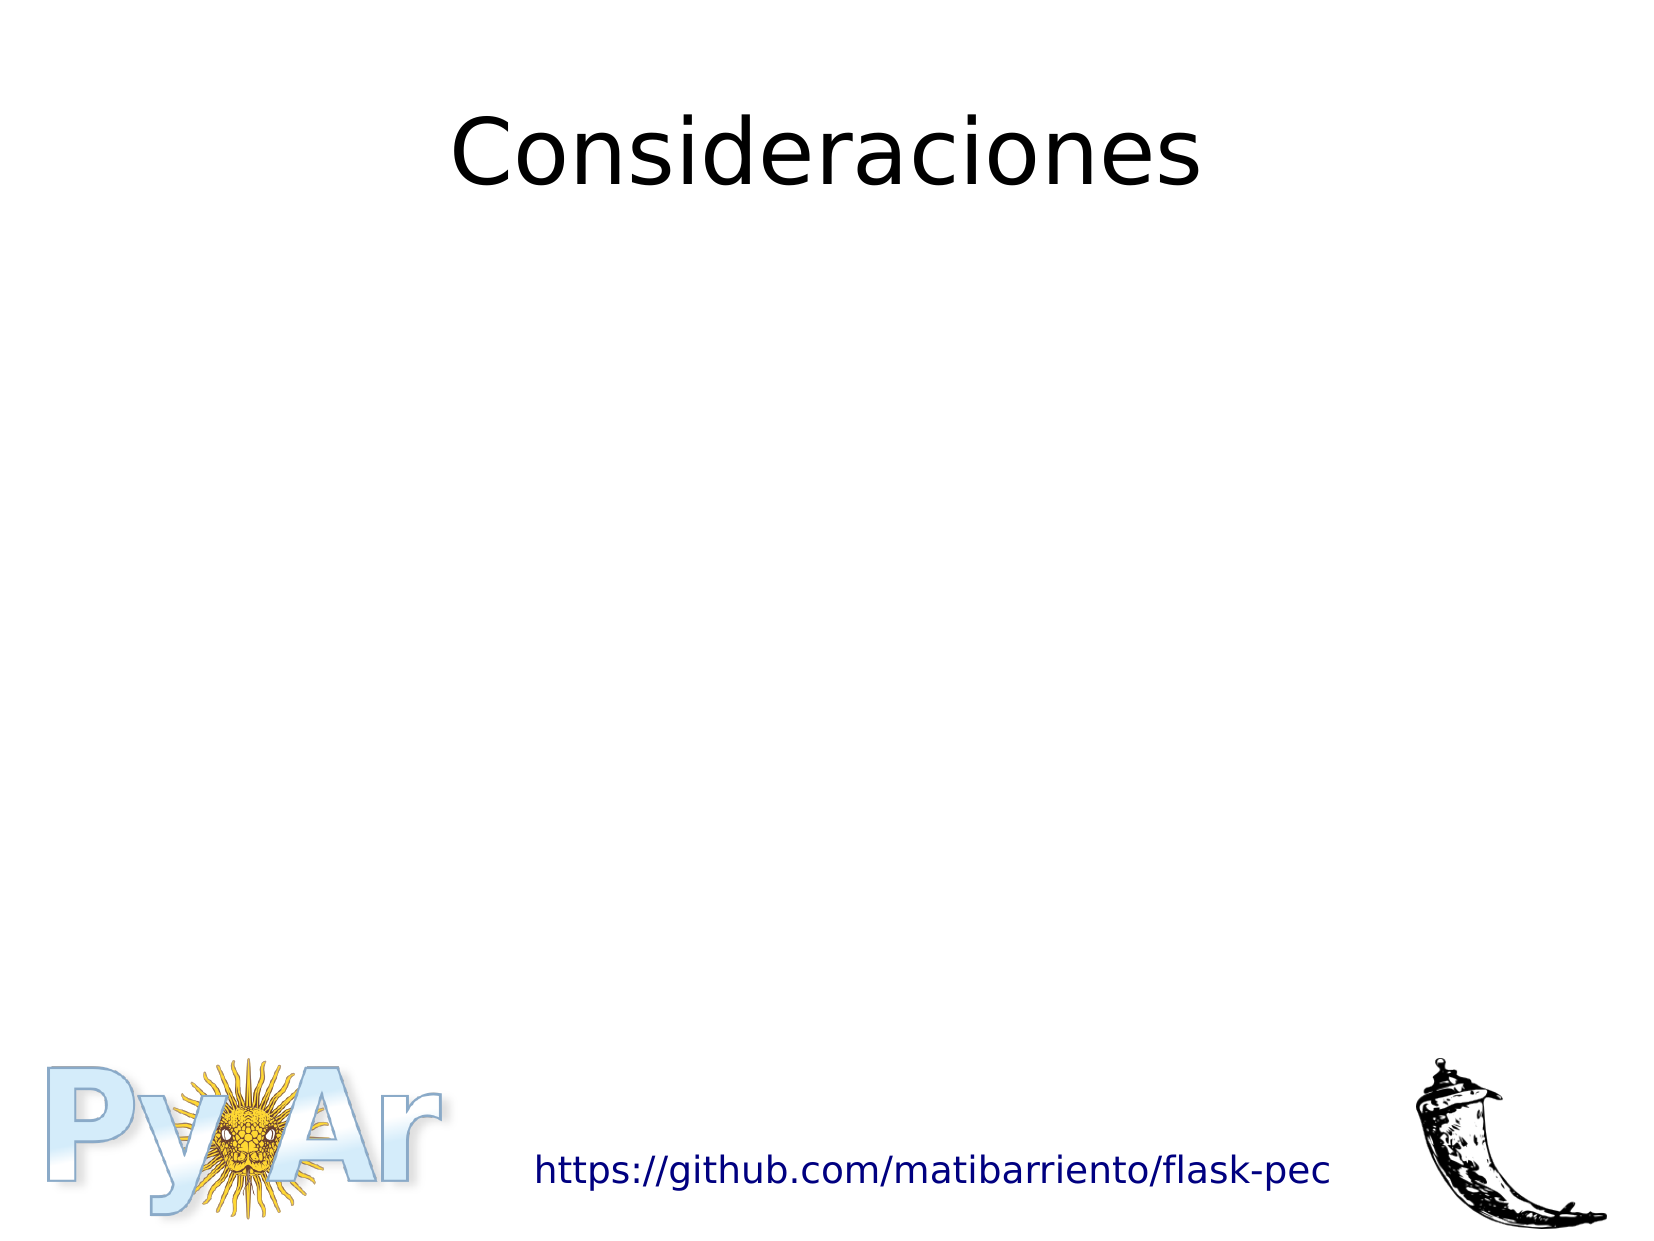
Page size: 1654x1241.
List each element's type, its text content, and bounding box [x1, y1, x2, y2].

picture [47, 1058, 459, 1229]
title Consideraciones [82, 49, 1571, 257]
picture [1416, 1058, 1607, 1229]
